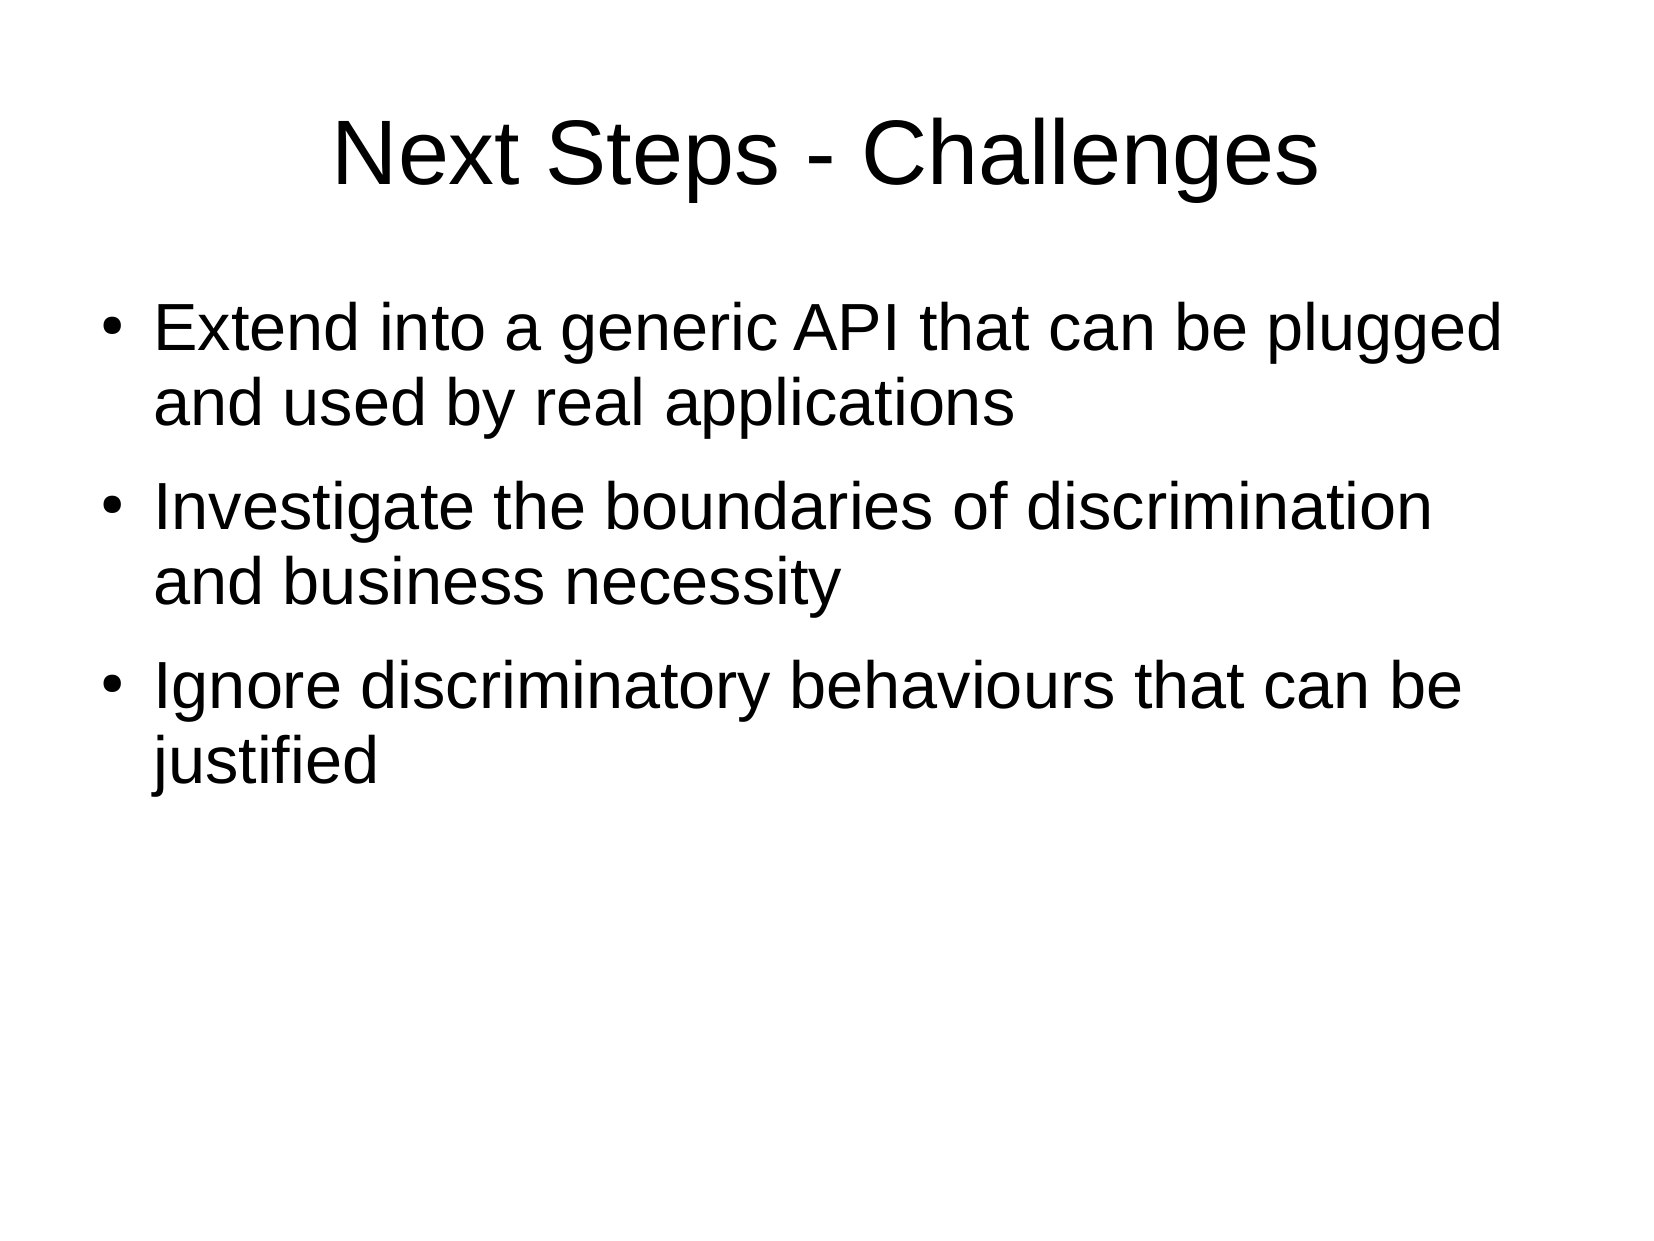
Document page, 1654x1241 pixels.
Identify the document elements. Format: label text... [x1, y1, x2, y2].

title Next Steps - Challenges [82, 49, 1571, 257]
list Extend into a generic API that can be plugged and used by real applications Investigate the boundaries of discrimination and business necessity Ignore discriminatory behaviours that can be justified [82, 290, 1538, 1010]
